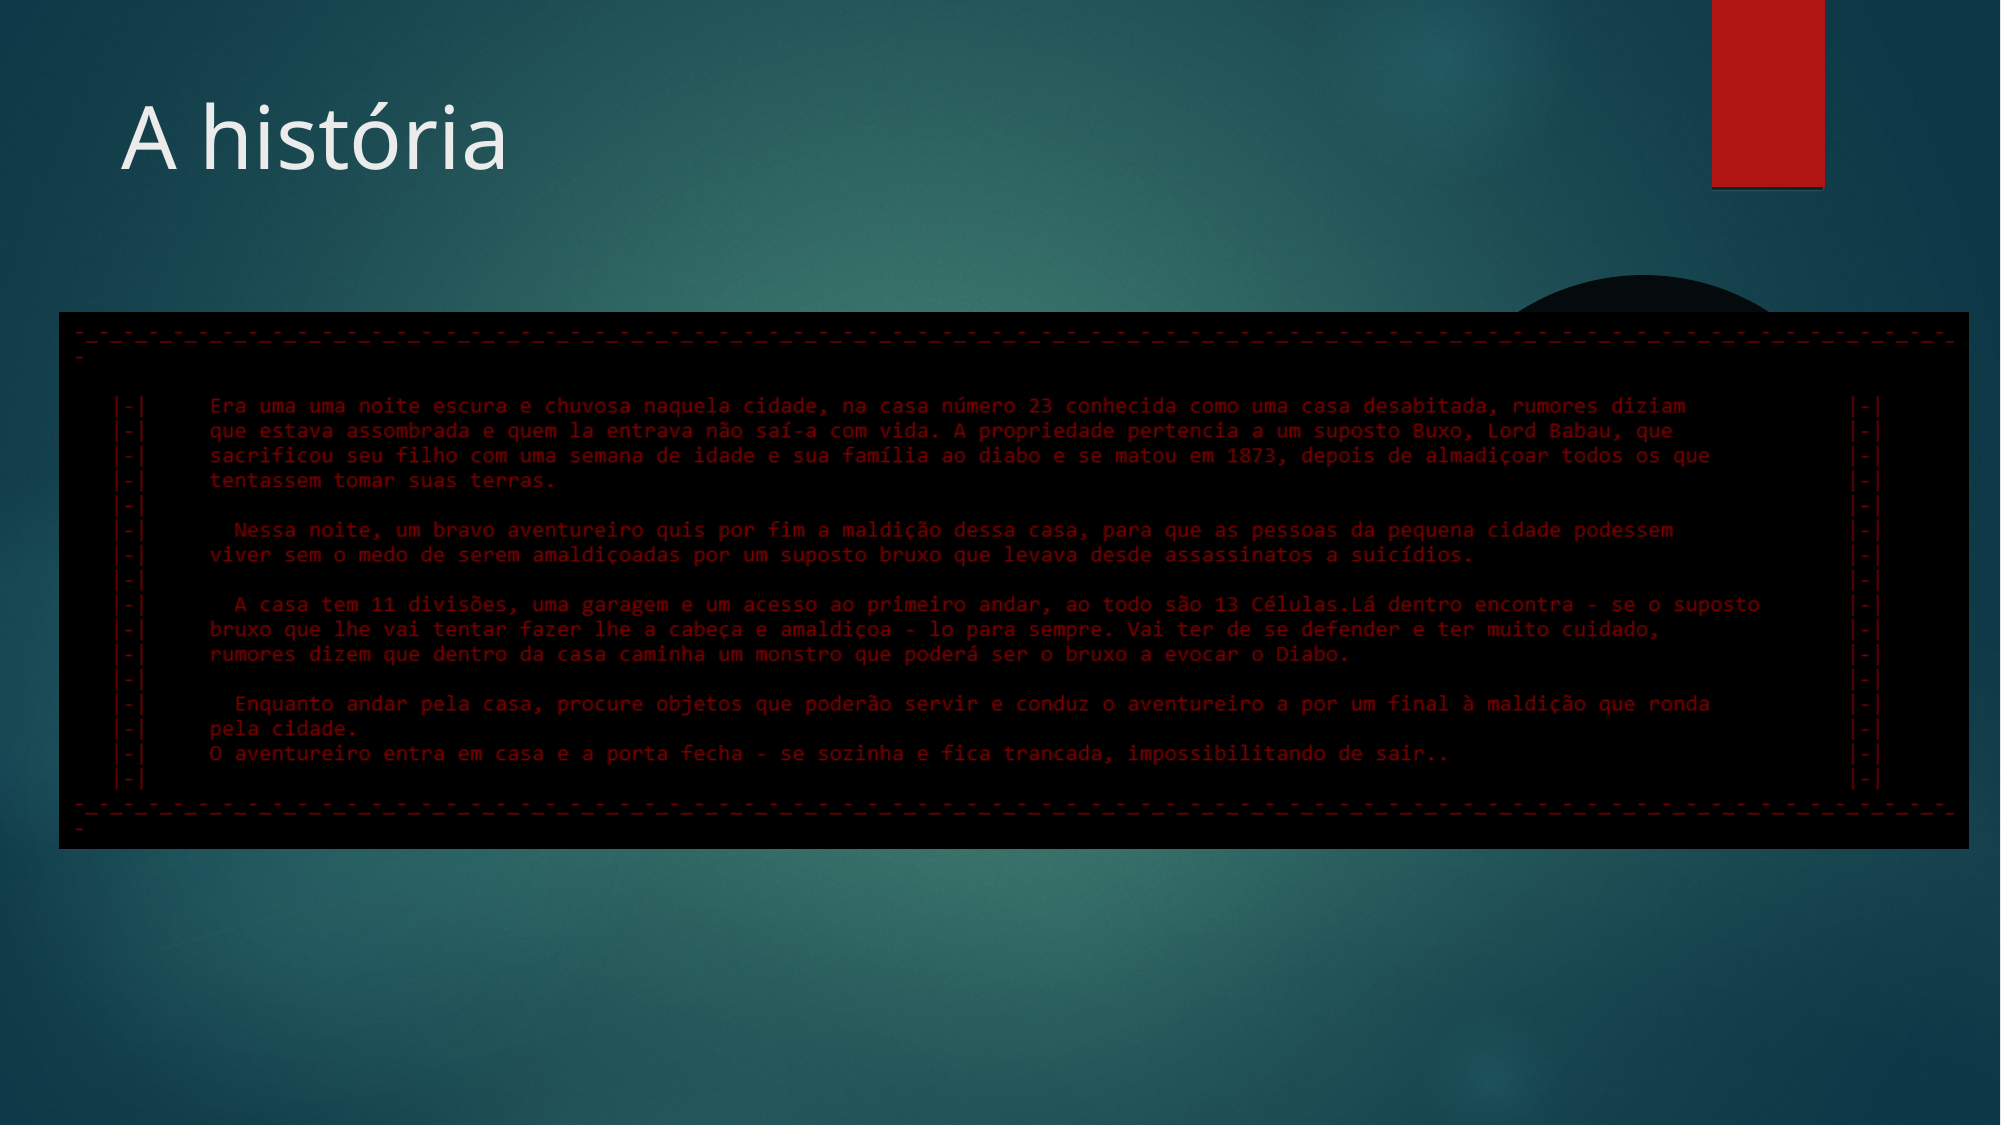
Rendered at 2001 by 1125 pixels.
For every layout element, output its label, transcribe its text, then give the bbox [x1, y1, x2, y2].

picture [73, 326, 1955, 835]
title A história [106, 74, 1649, 305]
